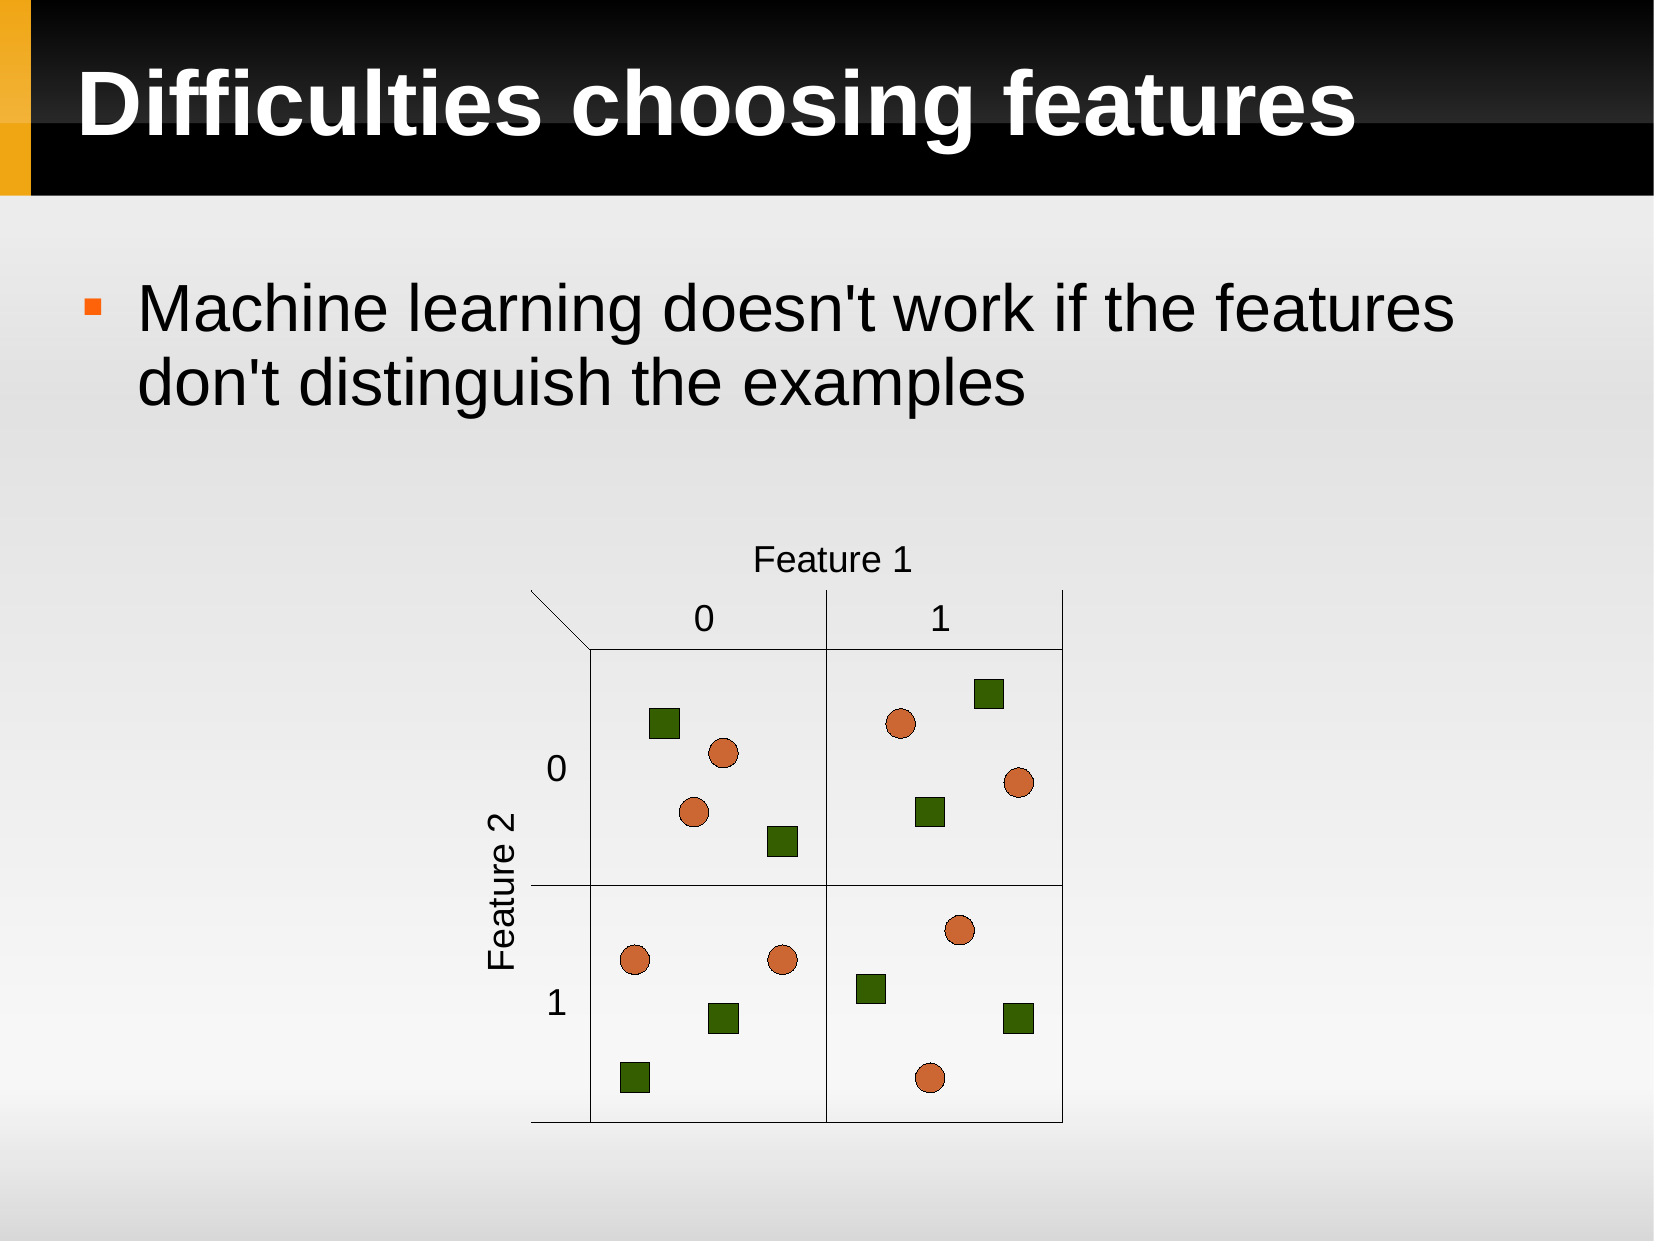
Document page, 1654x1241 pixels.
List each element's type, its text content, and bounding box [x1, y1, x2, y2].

text_box [649, 708, 680, 739]
text_box Feature 2 [472, 797, 530, 988]
text_box 0 [679, 590, 730, 648]
text_box [708, 738, 739, 768]
title Difficulties choosing features [76, 0, 1565, 208]
text_box [767, 944, 798, 975]
text_box [708, 1003, 739, 1034]
text_box [915, 1062, 945, 1093]
text_box [1003, 767, 1034, 798]
picture [0, 0, 1654, 1241]
text_box [944, 915, 975, 945]
text_box [974, 679, 1004, 709]
text_box [679, 797, 709, 827]
text_box 0 [531, 740, 582, 798]
text_box 1 [531, 974, 582, 1032]
text_box [885, 708, 916, 739]
text_box [915, 797, 945, 827]
text_box [856, 974, 886, 1004]
text_box [1003, 1003, 1034, 1034]
text_box [620, 944, 650, 975]
list Machine learning doesn't work if the features don't distinguish the examples [66, 270, 1556, 512]
text_box 1 [915, 590, 966, 648]
text_box Feature 1 [738, 531, 945, 589]
text_box [620, 1062, 650, 1093]
text_box [767, 826, 798, 857]
